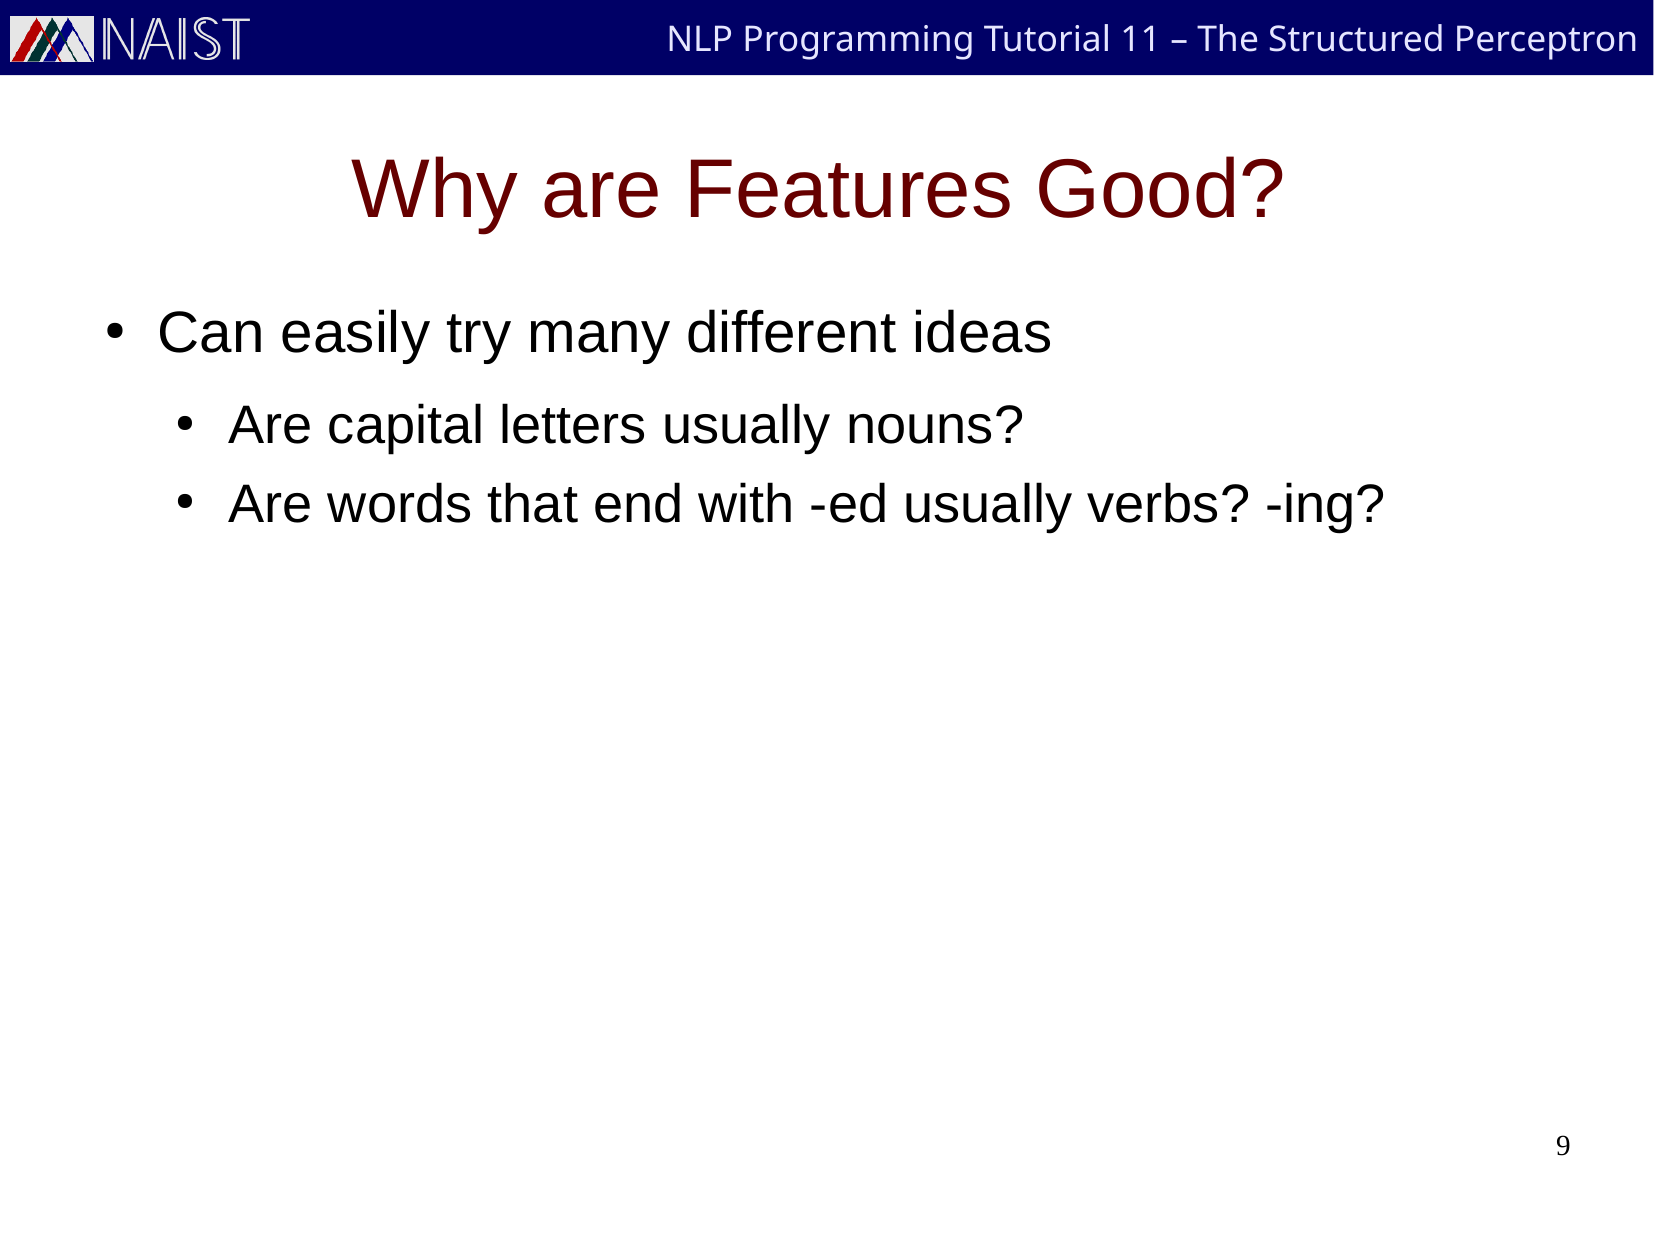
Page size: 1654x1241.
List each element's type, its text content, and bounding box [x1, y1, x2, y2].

list Can easily try many different ideas Are capital letters usually nouns? Are words that end with -ed usually verbs? -ing? [86, 300, 1576, 1119]
picture [102, 17, 251, 60]
picture [10, 16, 94, 62]
title Why are Features Good? [75, 92, 1564, 285]
